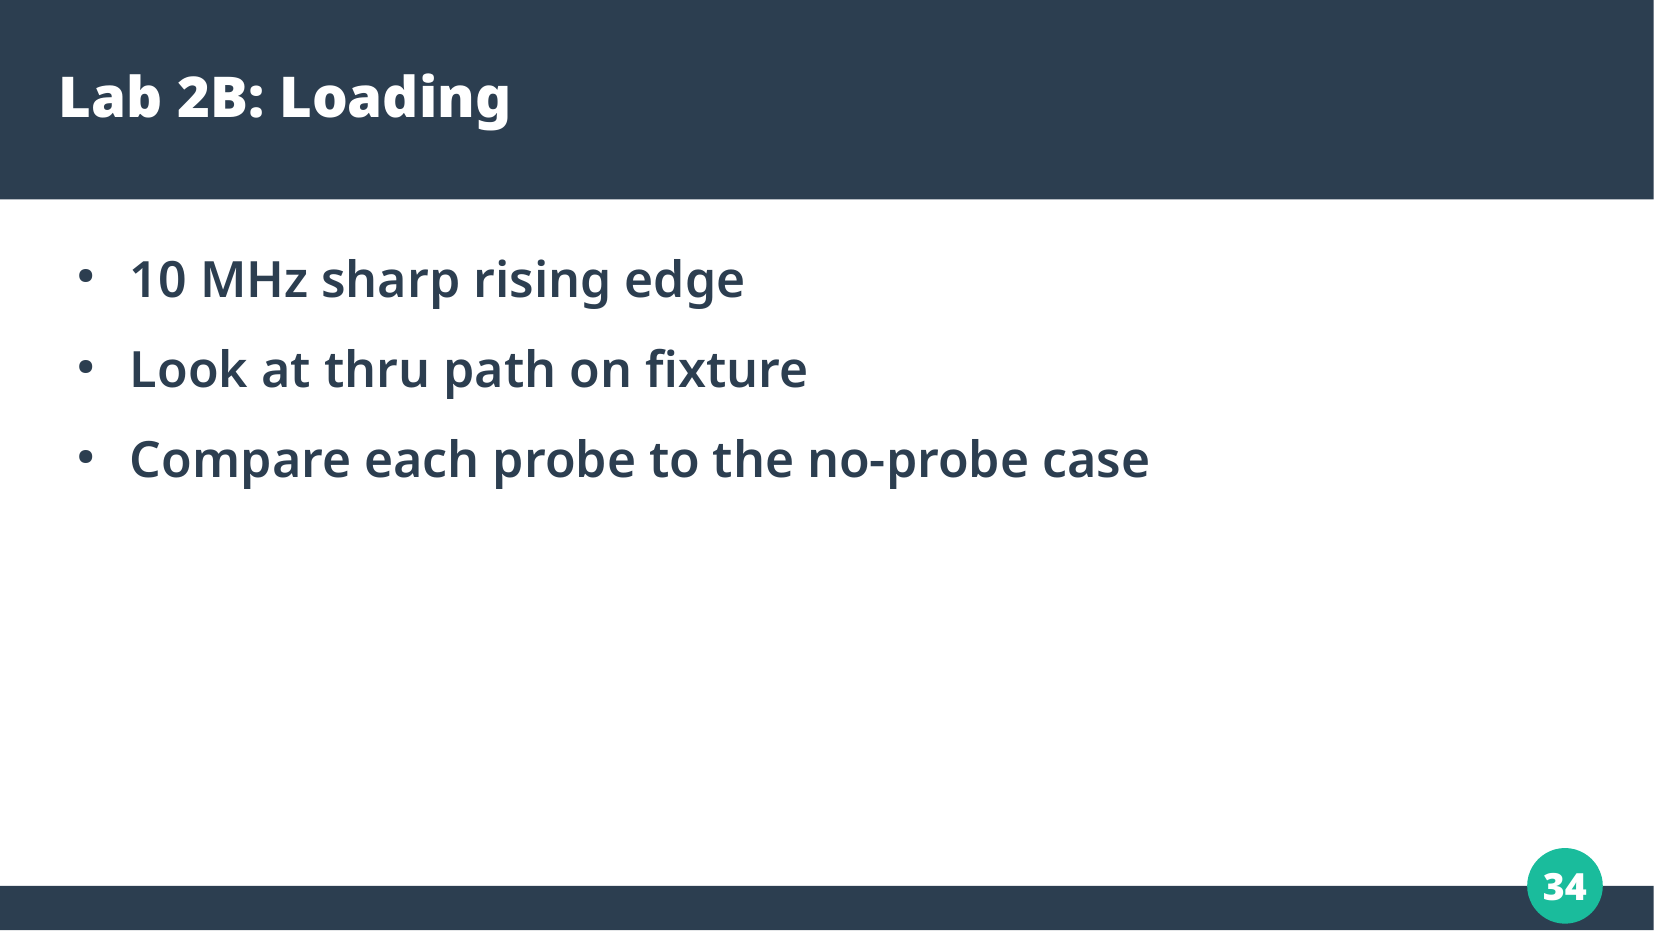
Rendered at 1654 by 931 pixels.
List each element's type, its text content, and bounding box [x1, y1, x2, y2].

list 10 MHz sharp rising edge Look at thru path on fixture Compare each probe to the no-probe case [59, 243, 1595, 864]
title Lab 2B: Loading [59, 37, 1595, 155]
